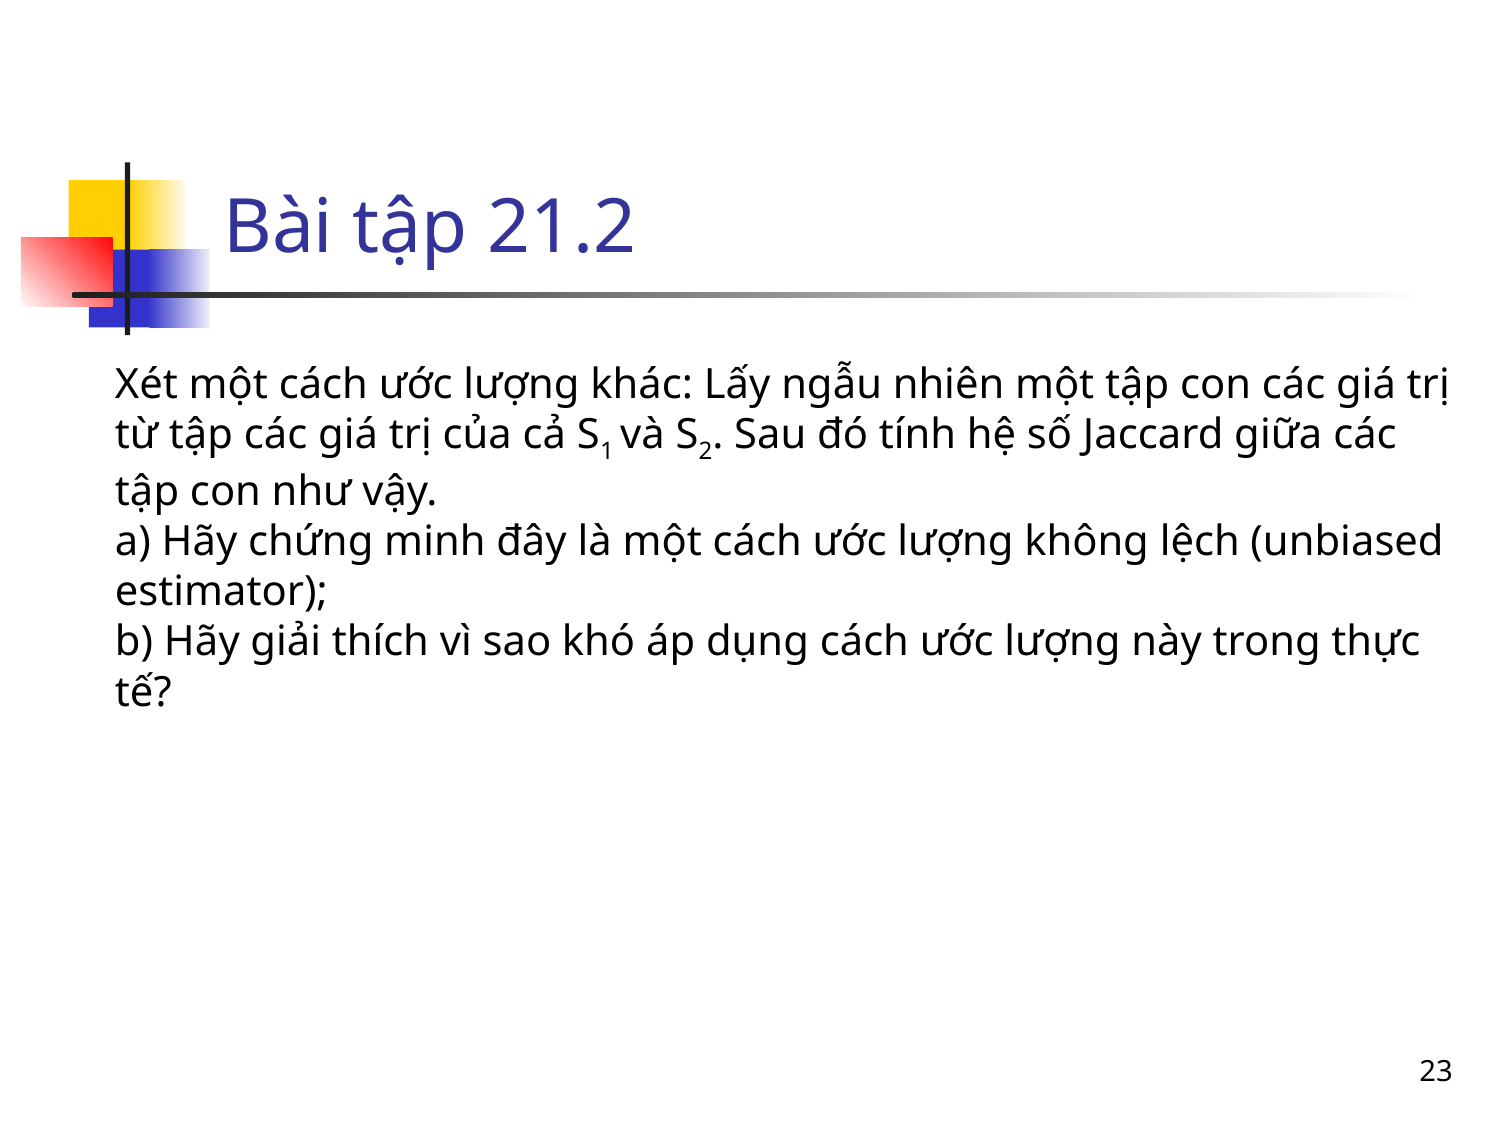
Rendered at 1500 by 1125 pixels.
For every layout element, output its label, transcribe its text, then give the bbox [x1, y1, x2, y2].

text_box Xét một cách ước lượng khác: Lấy ngẫu nhiên một tập con các giá trị từ tập các giá trị của cả S1 và S2. Sau đó tính hệ số Jaccard giữa các tập con như vậy. a) Hãy chứng minh đây là một cách ước lượng không lệch (unbiased estimator); b) Hãy giải thích vì sao khó áp dụng cách ước lượng này trong thực tế? [100, 349, 1471, 722]
title Bài tập 21.2 [188, 35, 1468, 275]
slide_number <number> [1155, 1024, 1468, 1100]
